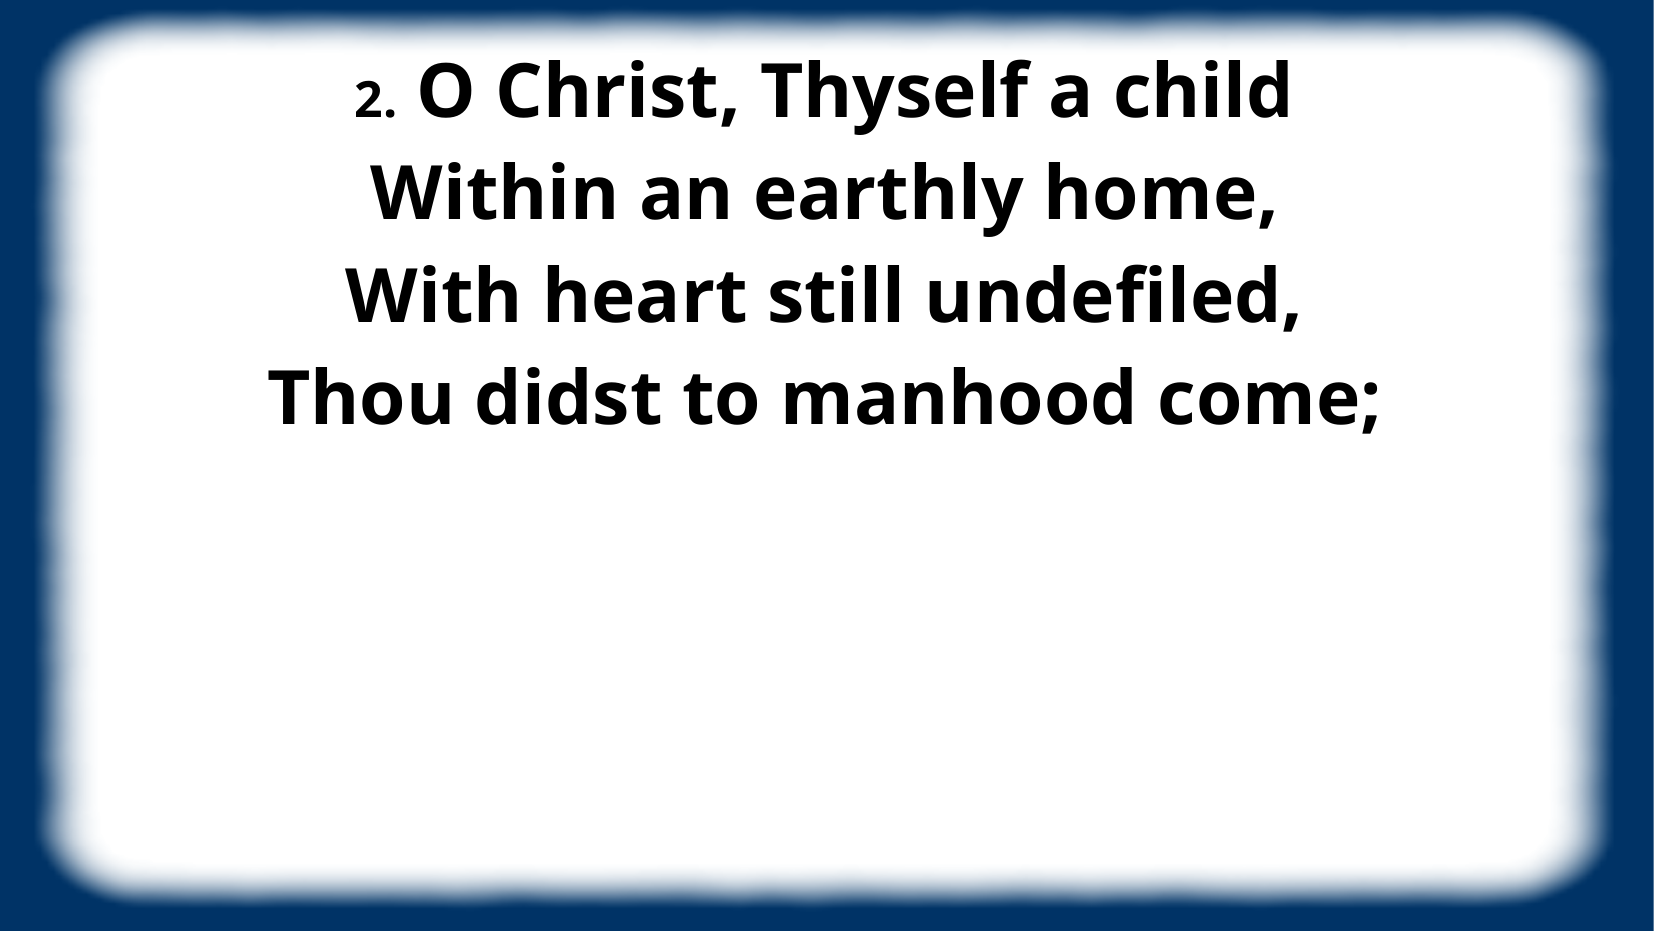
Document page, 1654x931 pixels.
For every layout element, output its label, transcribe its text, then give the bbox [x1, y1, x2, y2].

text_box 2. O Christ, Thyself a child Within an earthly home, With heart still undefiled, Thou didst to manhood come; [75, 30, 1576, 445]
picture [0, 0, 1654, 931]
